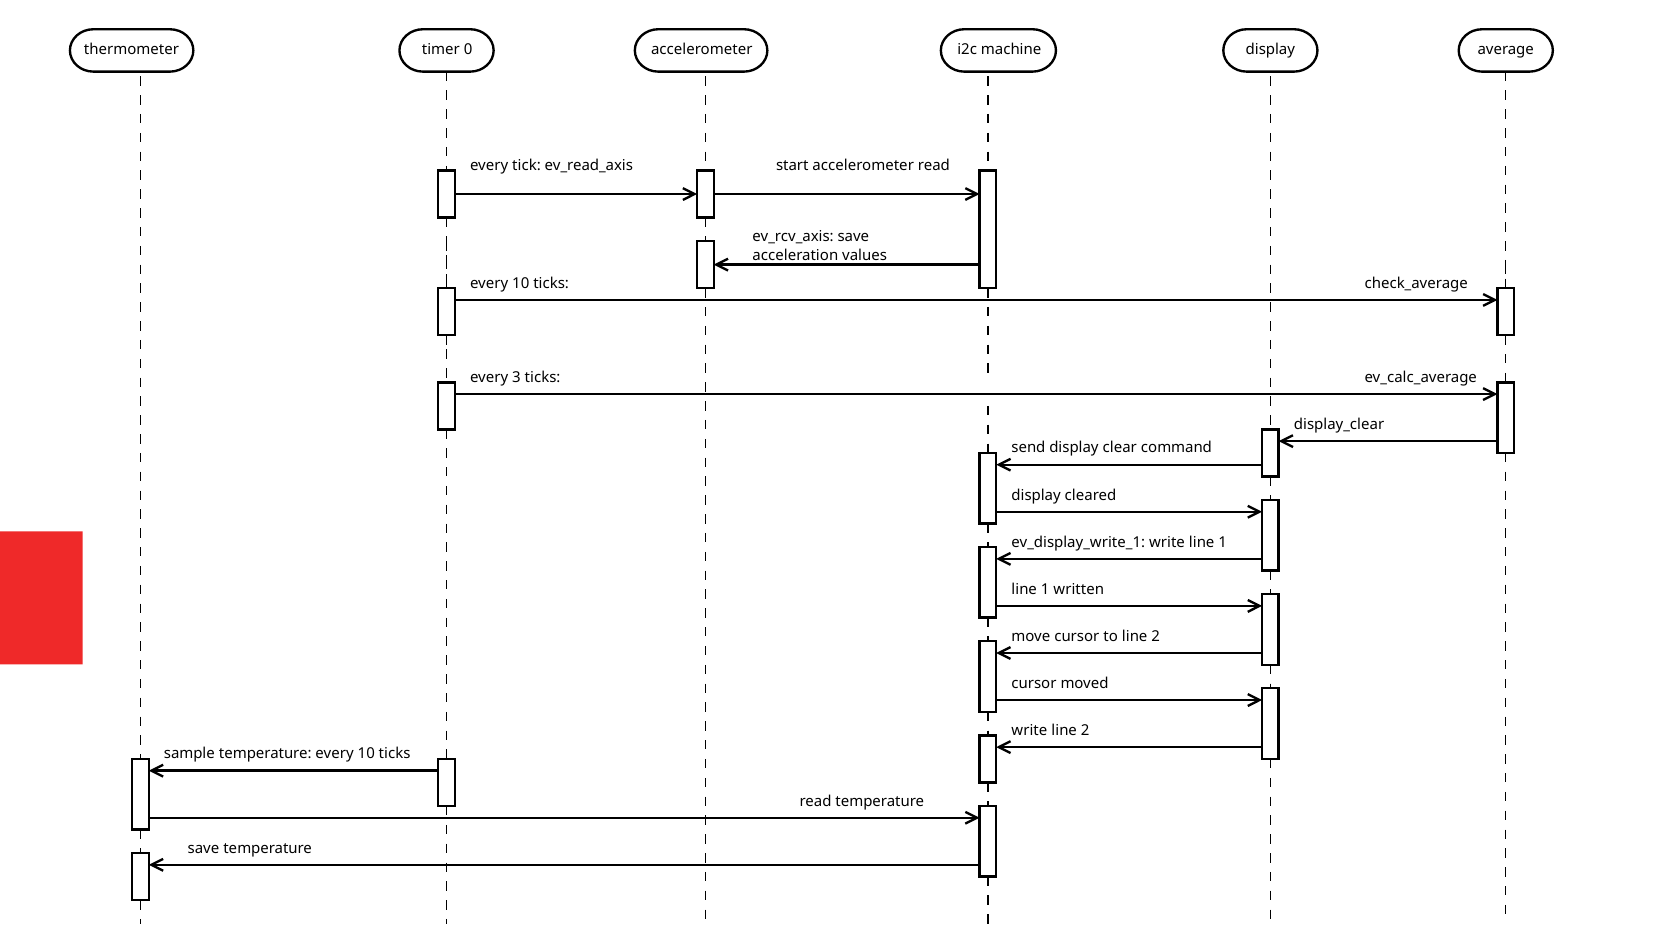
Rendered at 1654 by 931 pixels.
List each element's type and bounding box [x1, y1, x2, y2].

picture [68, 23, 1555, 930]
